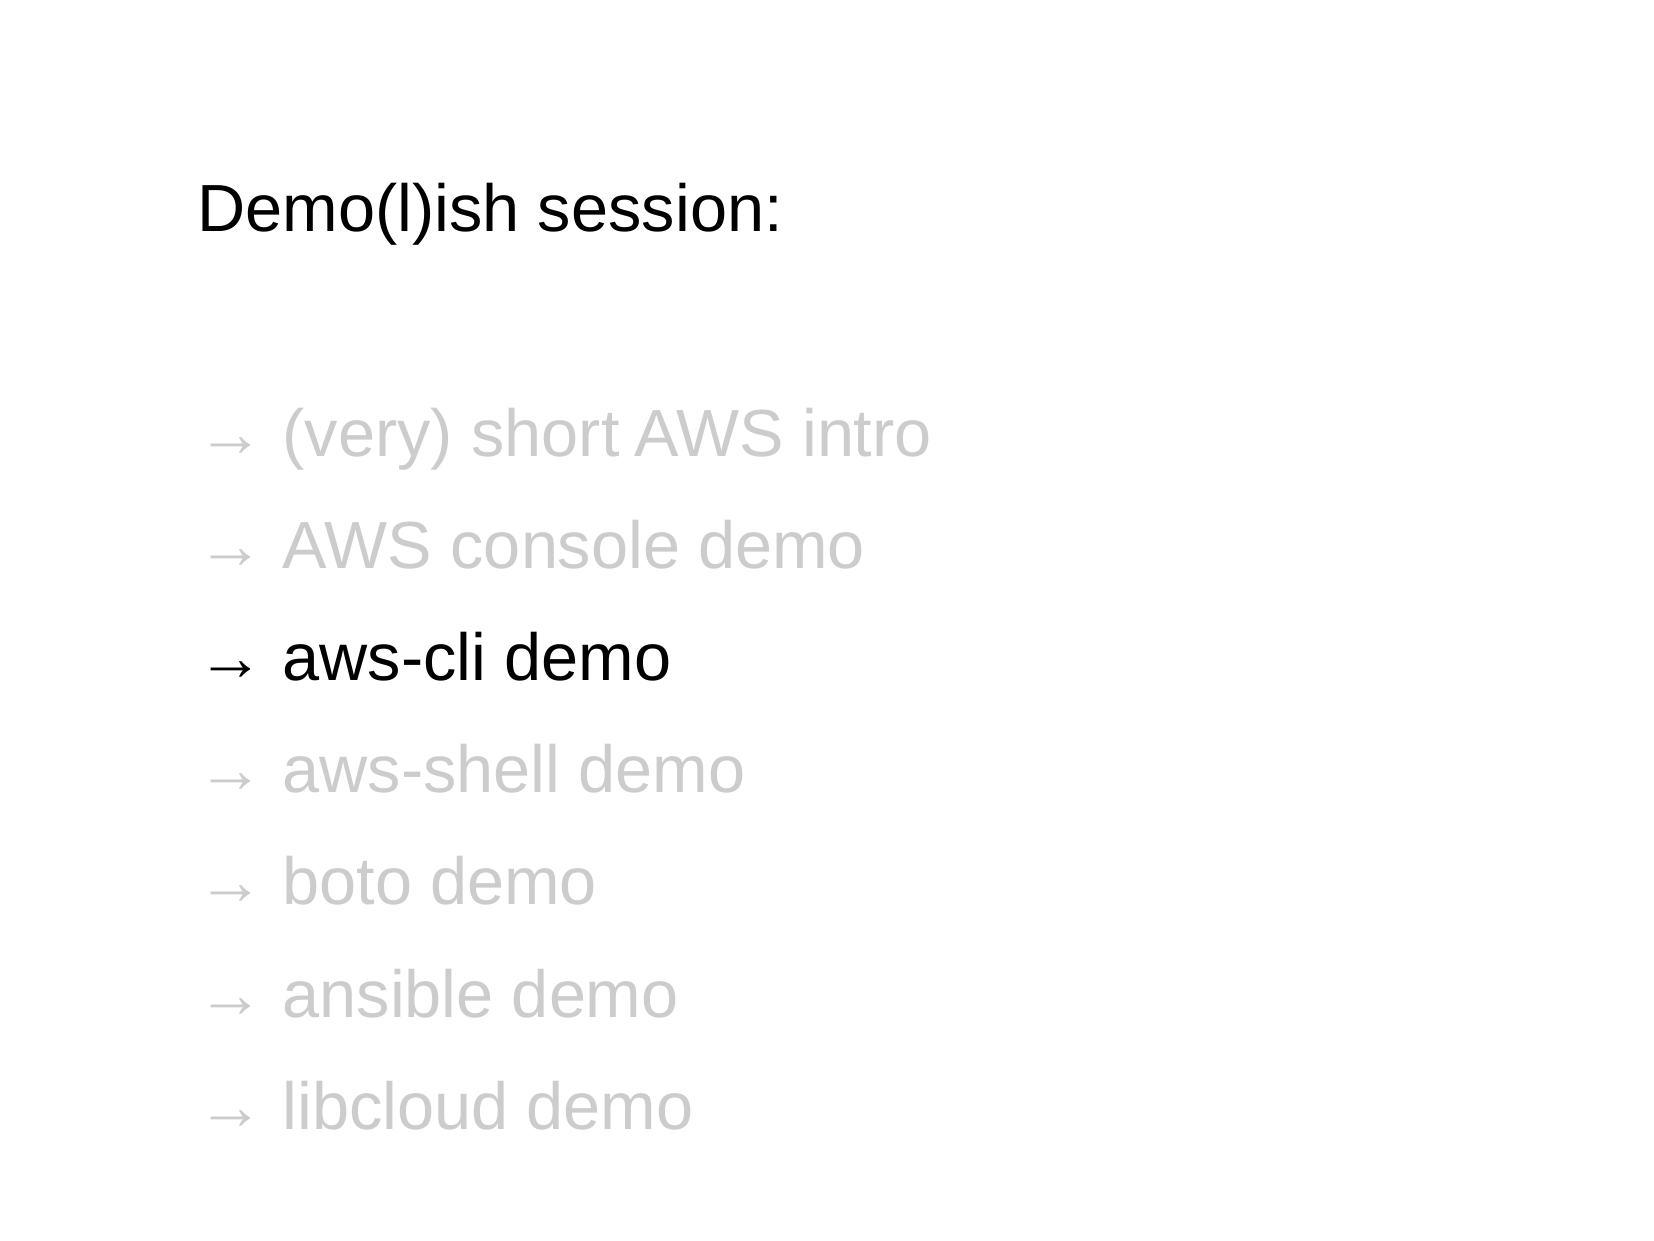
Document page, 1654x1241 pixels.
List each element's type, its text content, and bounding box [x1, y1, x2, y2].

text_box Demo(l)ish session: → (very) short AWS intro → AWS console demo → aws-cli demo → aws-shell demo → boto demo → ansible demo → libcloud demo [182, 126, 1471, 1114]
